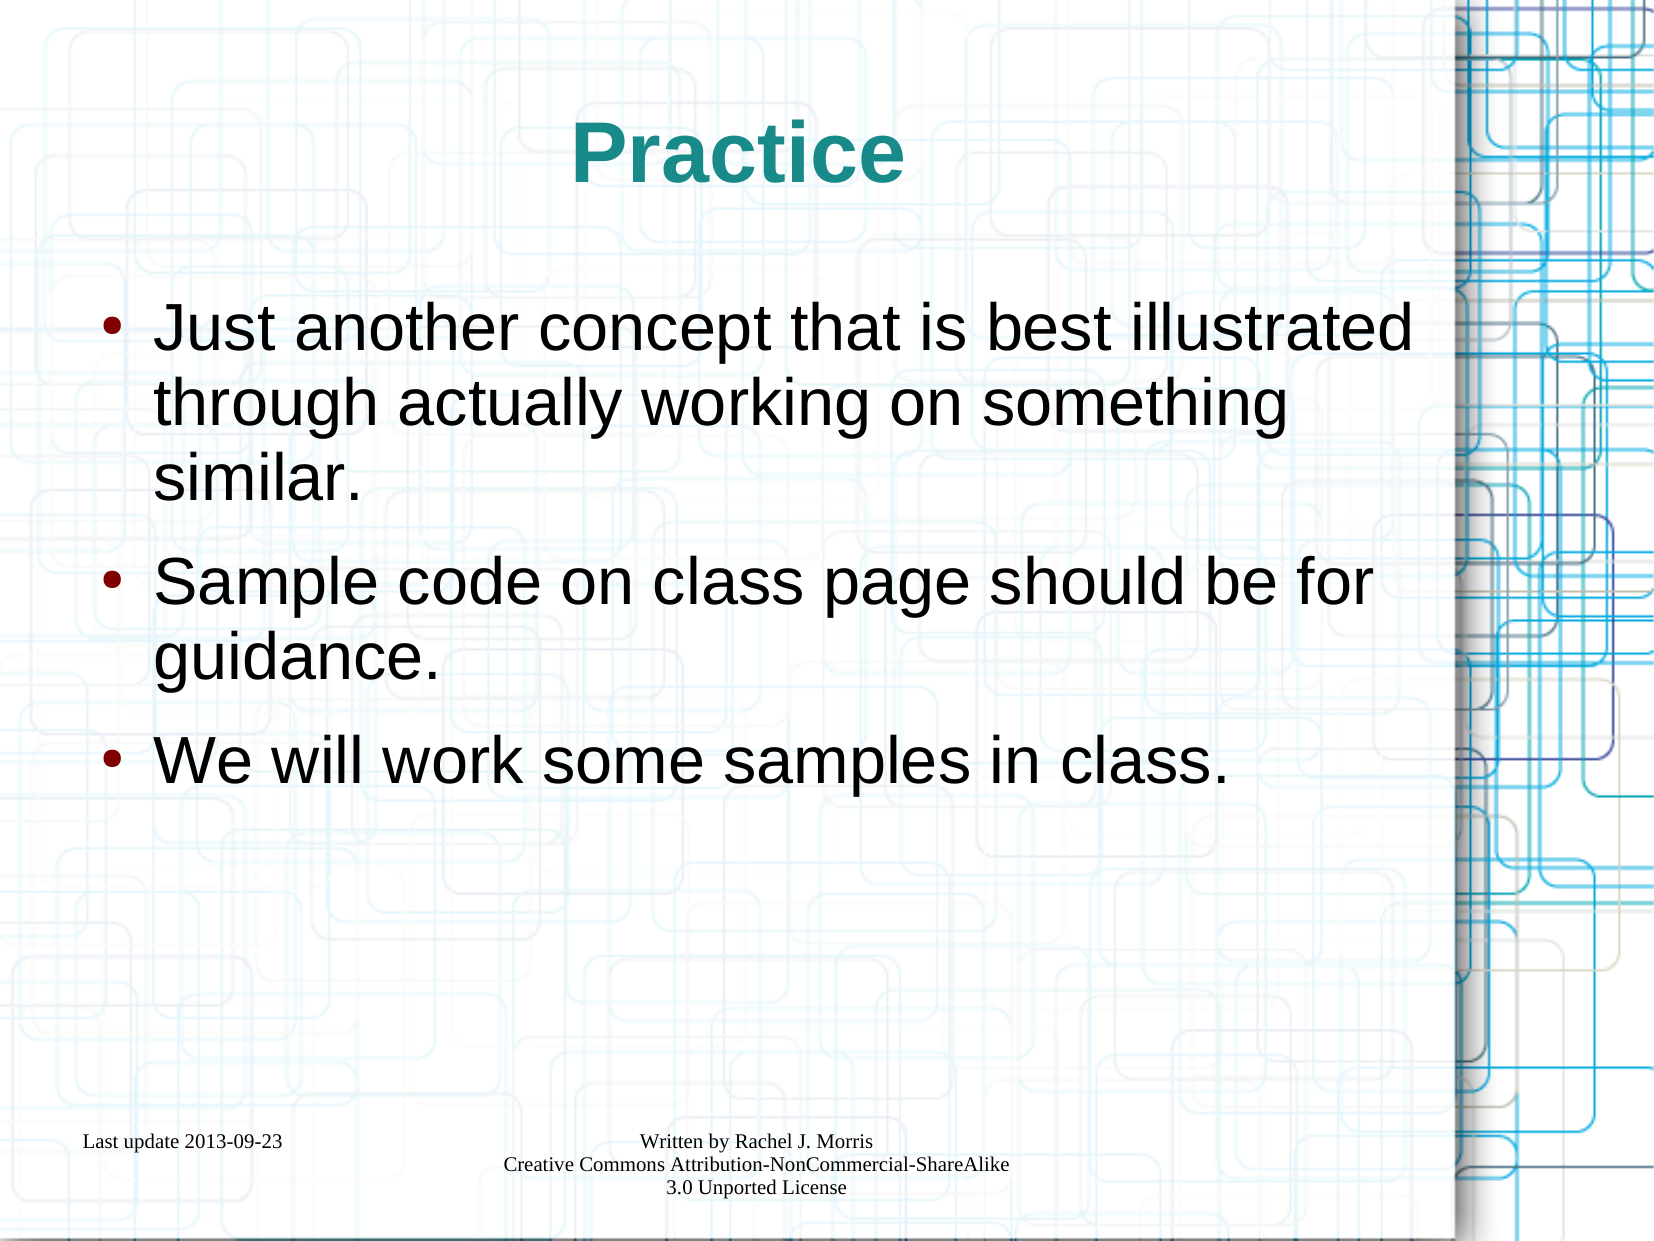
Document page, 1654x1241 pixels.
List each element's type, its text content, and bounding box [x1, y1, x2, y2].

picture [0, 0, 1654, 1241]
title Practice [59, 49, 1418, 257]
list Just another concept that is best illustrated through actually working on something similar. Sample code on class page should be for guidance. We will work some samples in class. [82, 290, 1418, 1010]
